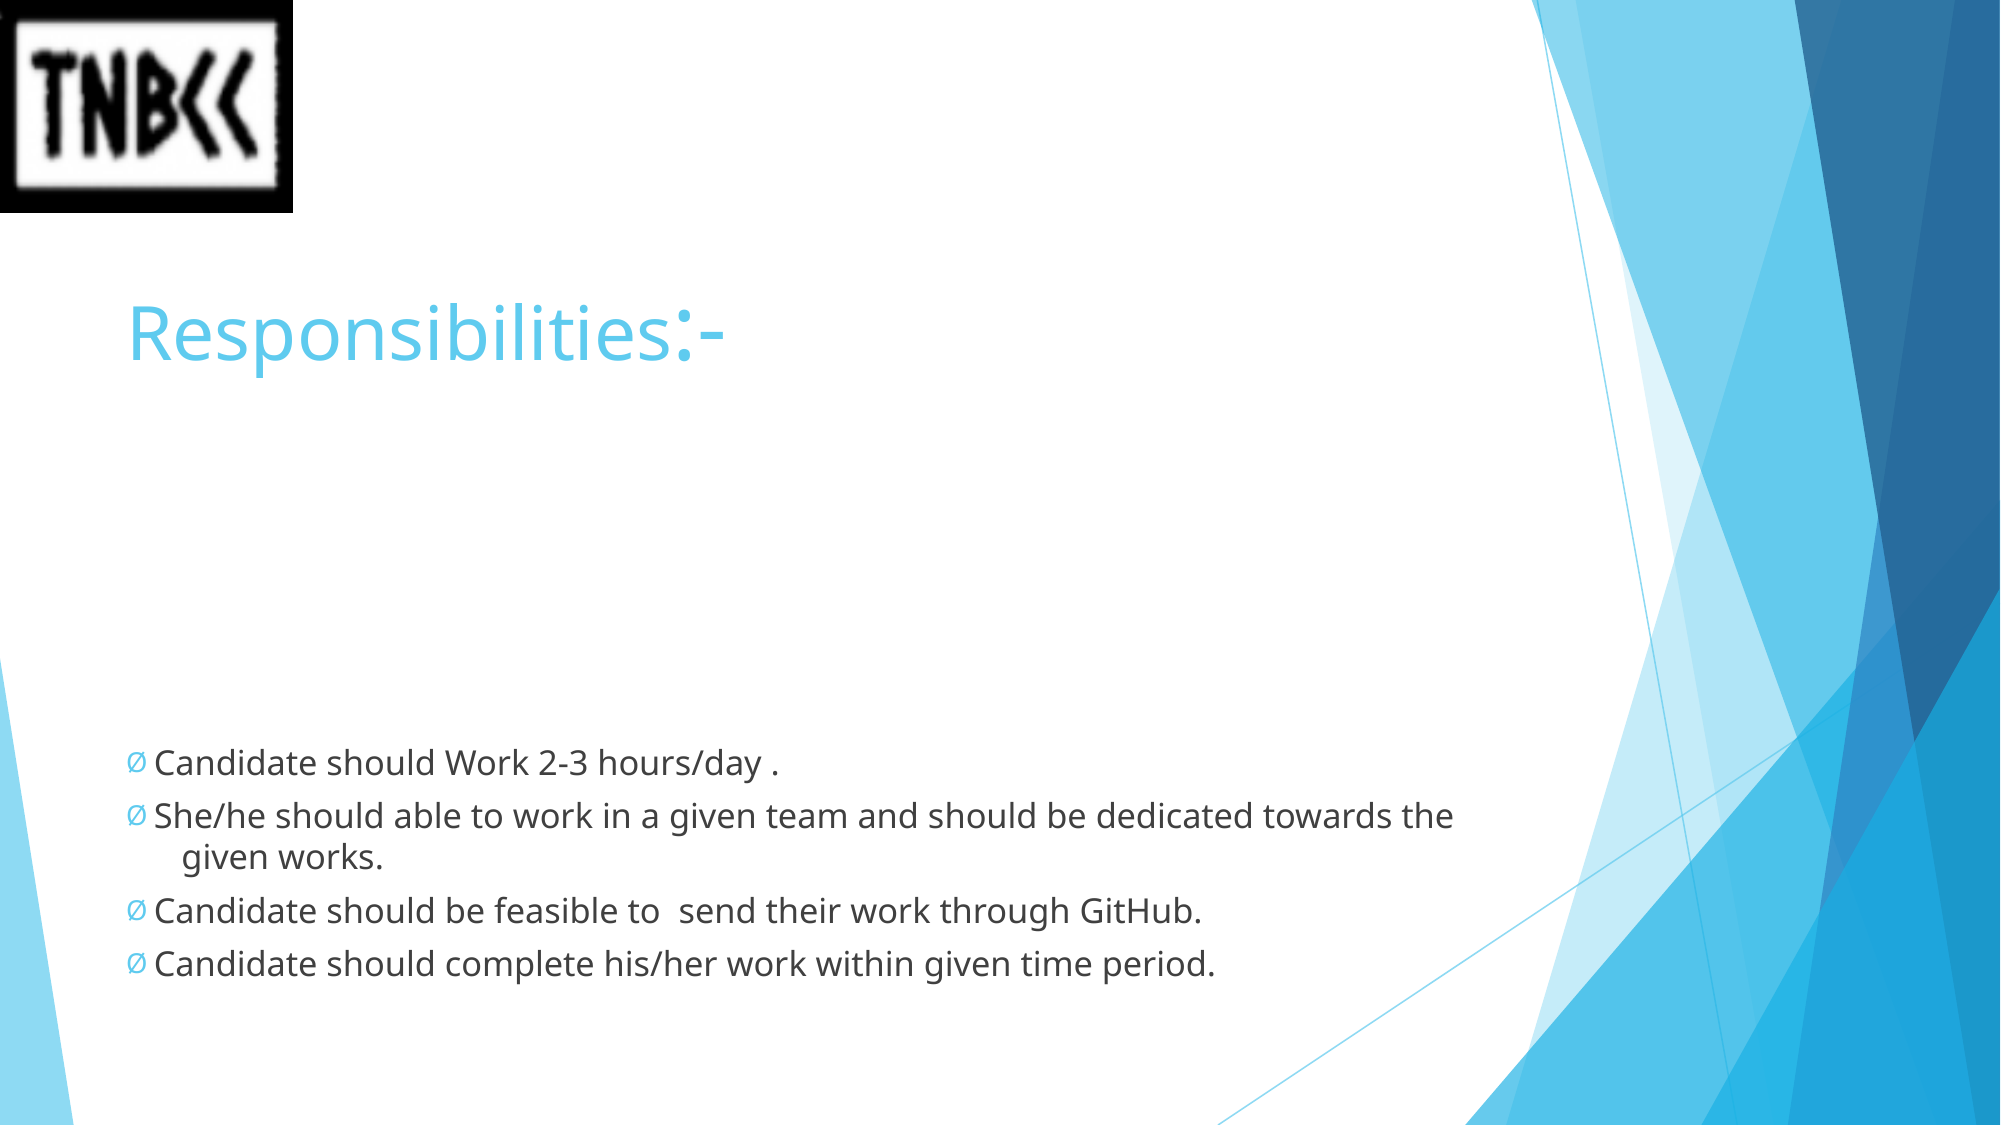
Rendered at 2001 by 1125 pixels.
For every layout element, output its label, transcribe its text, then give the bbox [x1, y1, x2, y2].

picture [0, 0, 293, 213]
list Candidate should Work 2-3 hours/day . She/he should able to work in a given team and should be dedicated towards the given works. Candidate should be feasible to send their work through GitHub. Candidate should complete his/her work within given time period. [235, 590, 1646, 849]
title Responsibilities:- [114, 245, 1525, 497]
